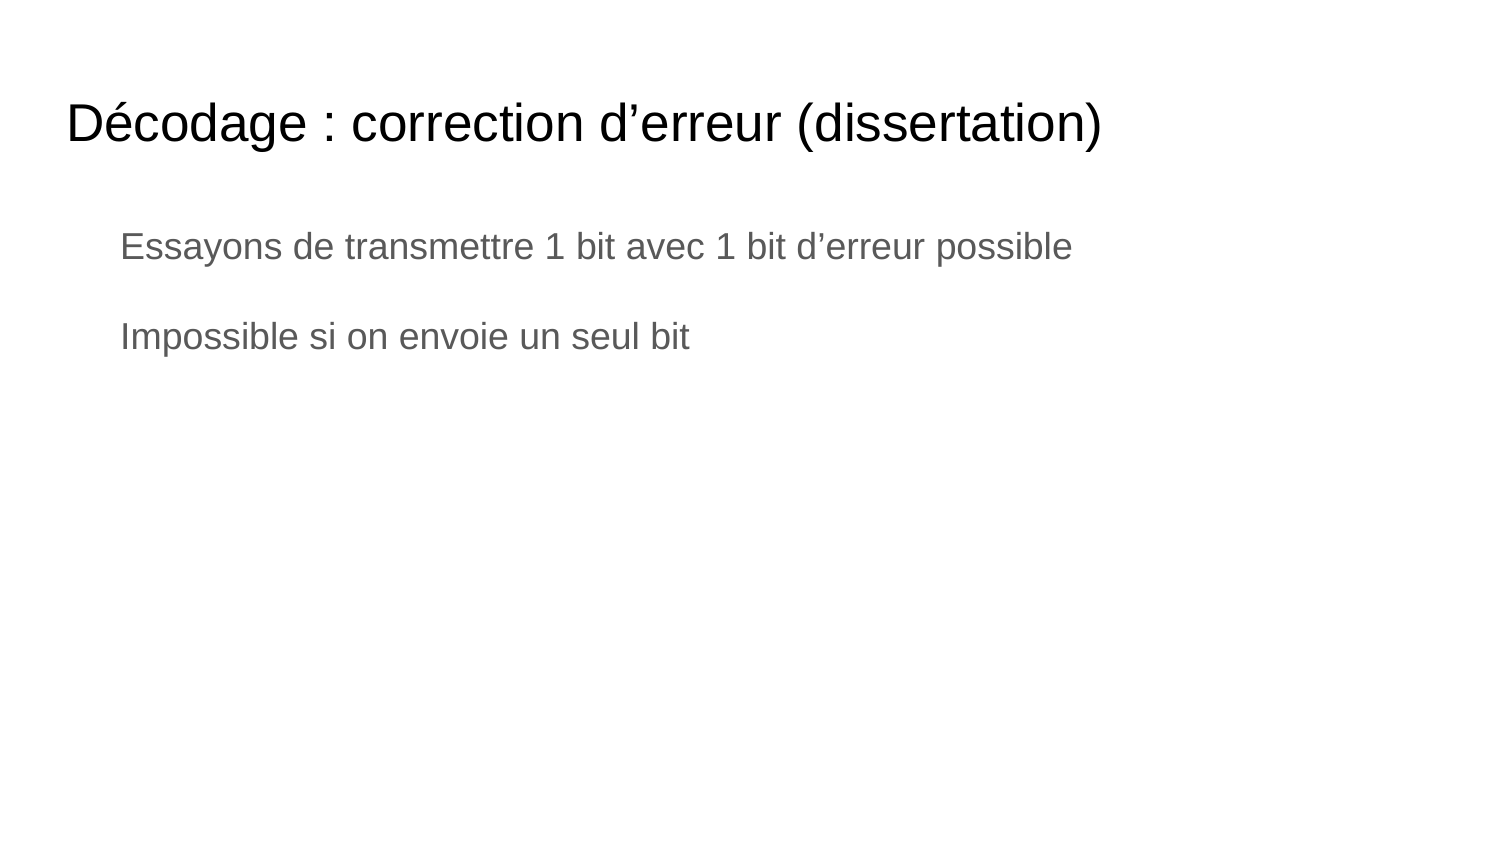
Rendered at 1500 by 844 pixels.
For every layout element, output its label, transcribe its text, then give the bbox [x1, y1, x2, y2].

text_box Essayons de transmettre 1 bit avec 1 bit d’erreur possible Impossible si on envoie un seul bit [105, 206, 1429, 507]
title Décodage : correction d’erreur (dissertation) [51, 72, 1449, 167]
